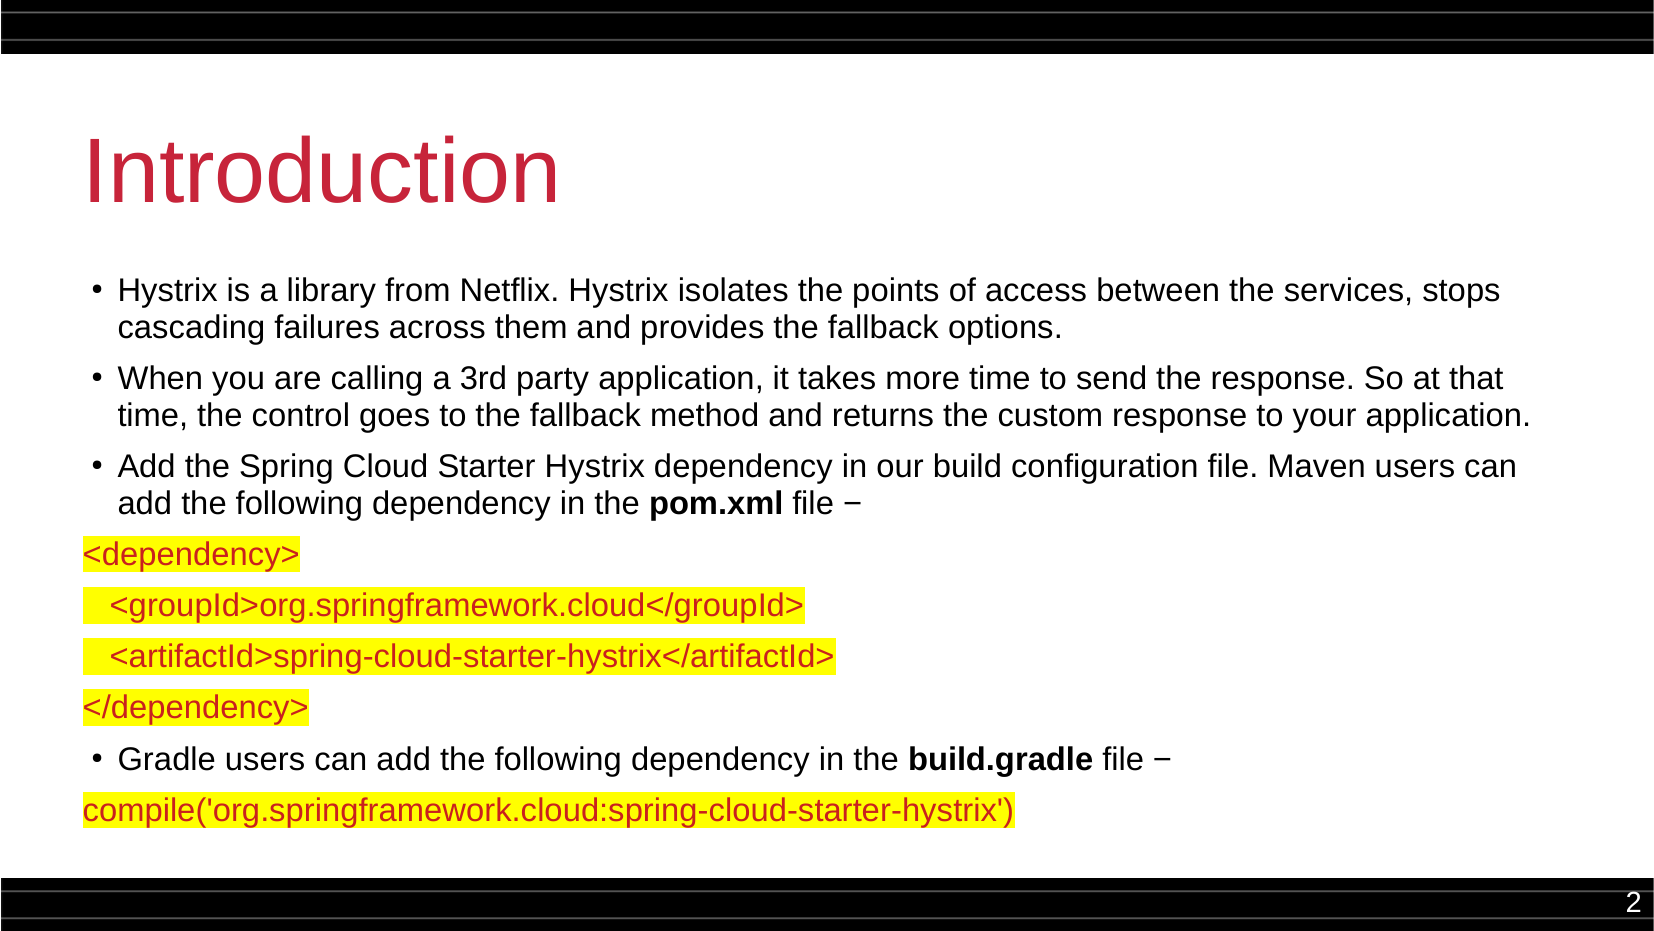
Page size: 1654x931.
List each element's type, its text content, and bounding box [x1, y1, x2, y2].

picture [1, 878, 1654, 931]
picture [1, 0, 1654, 54]
title Introduction [82, 92, 1571, 249]
list Hystrix is a library from Netflix. Hystrix isolates the points of access between the services, stops cascading failures across them and provides the fallback options. When you are calling a 3rd party application, it takes more time to send the response. So at that time, the control goes to the fallback method and returns the custom response to your application. Add the Spring Cloud Starter Hystrix dependency in our build configuration file. Maven users can add the following dependency in the pom.xml file − <dependency> <groupId>org.springframework.cloud</groupId> <artifactId>spring-cloud-starter-hystrix</artifactId> </dependency> Gradle users can add the following dependency in the build.gradle file − compile('org.springframework.cloud:spring-cloud-starter-hystrix') [82, 271, 1571, 851]
